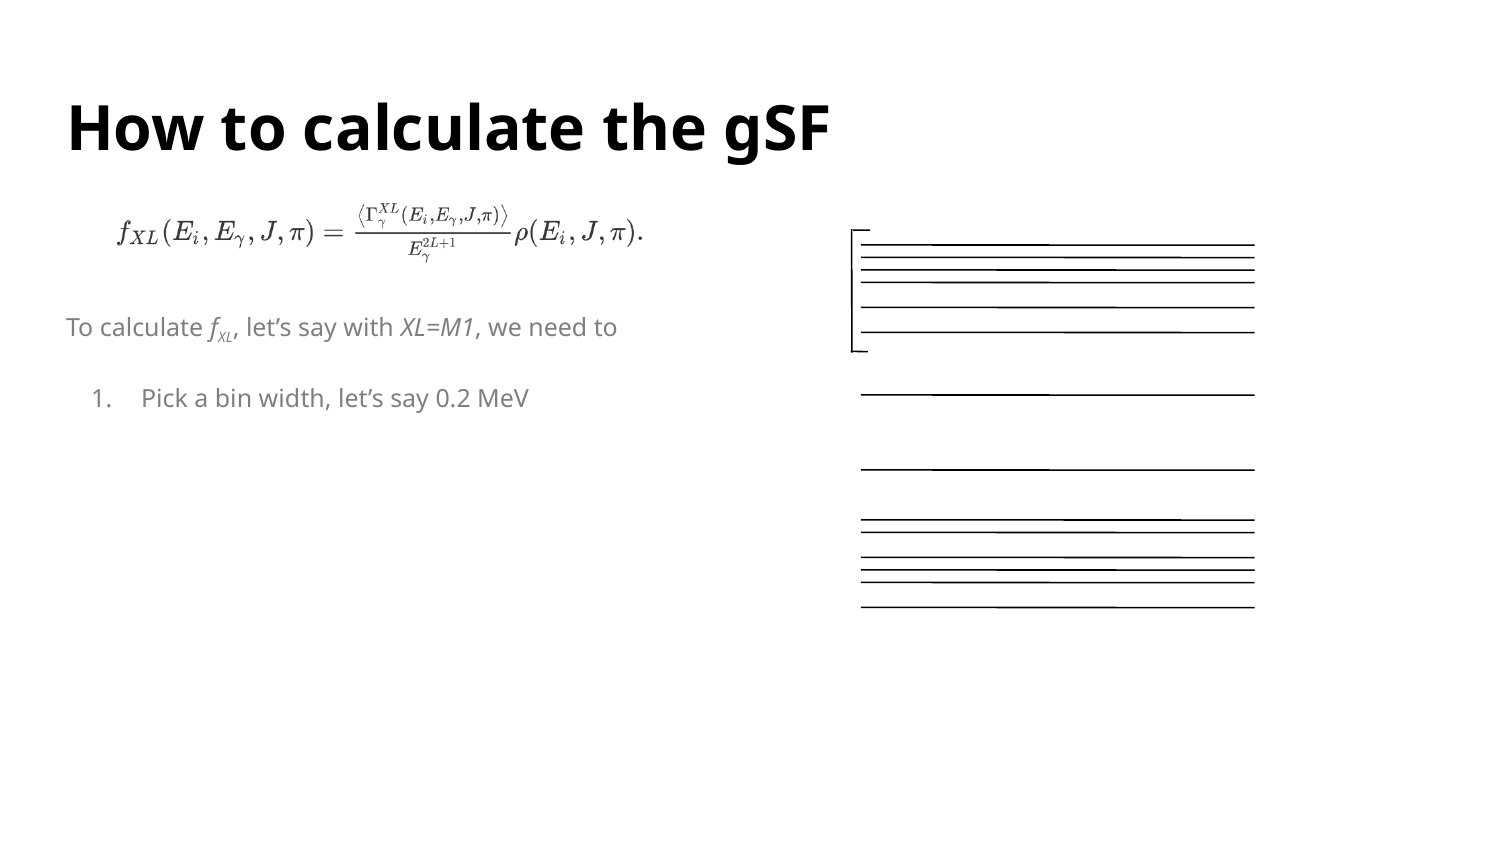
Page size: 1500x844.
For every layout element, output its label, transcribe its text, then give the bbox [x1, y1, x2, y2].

list To calculate fXL, let’s say with XL=M1, we need to Pick a bin width, let’s say 0.2 MeV [51, 290, 708, 844]
picture [115, 201, 644, 265]
title How to calculate the gSF [51, 72, 1449, 176]
